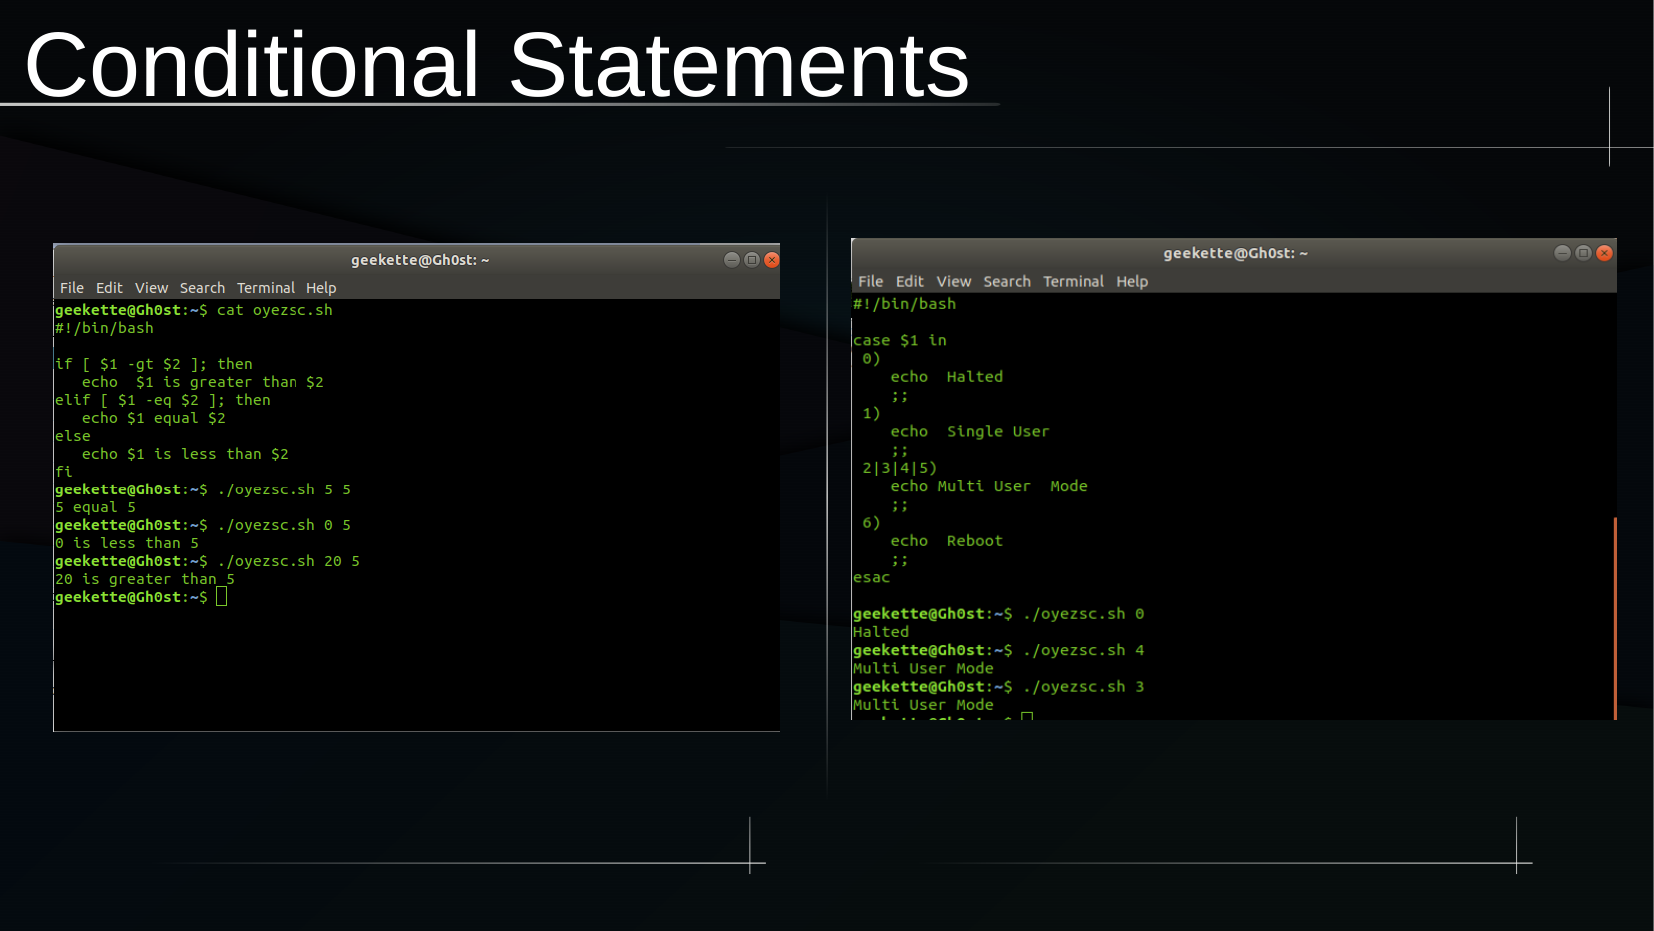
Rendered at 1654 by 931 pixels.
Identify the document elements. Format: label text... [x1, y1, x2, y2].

title Conditional Statements [23, 11, 1589, 119]
picture [0, 0, 1654, 931]
